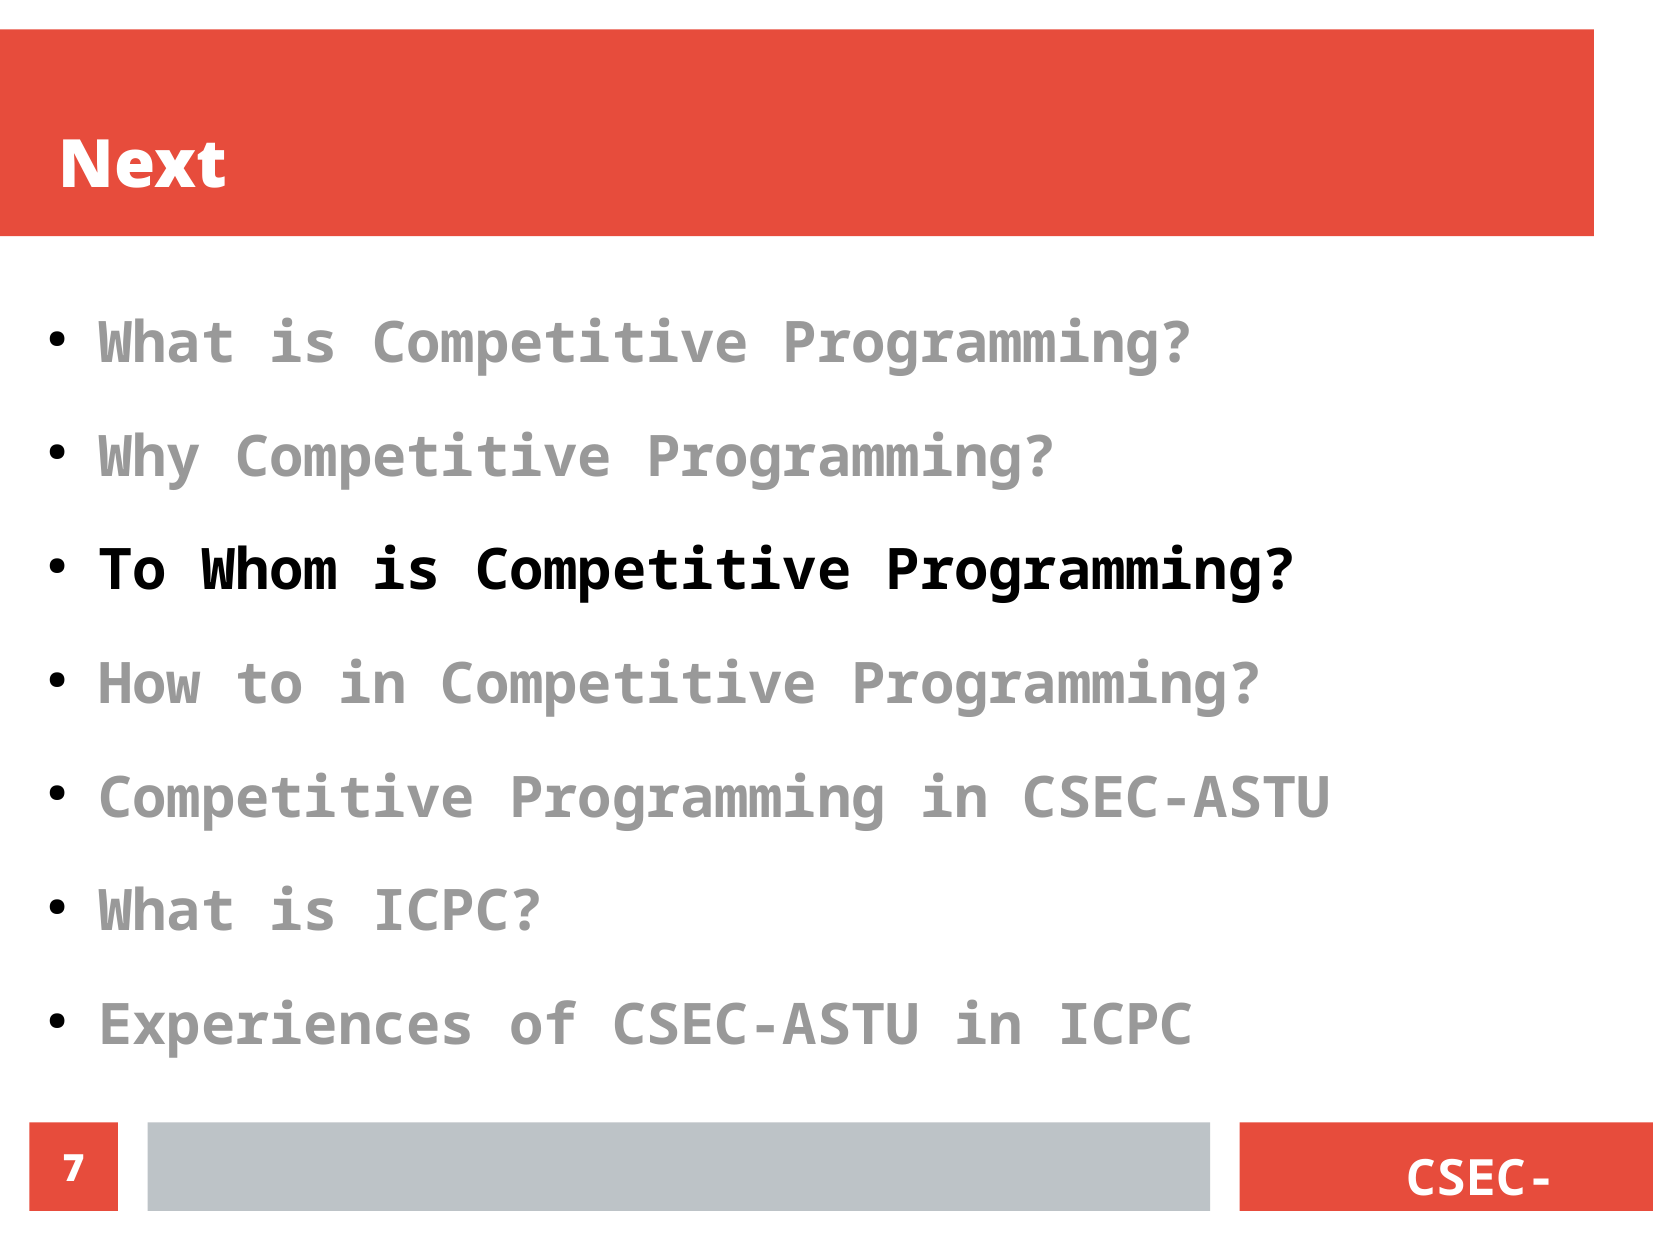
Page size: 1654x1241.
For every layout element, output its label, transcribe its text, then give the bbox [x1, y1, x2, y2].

title Next [58, 58, 1594, 207]
text_box CSEC-ASTU [1391, 1134, 1653, 1241]
list What is Competitive Programming? Why Competitive Programming? To Whom is Competitive Programming? How to in Competitive Programming? Competitive Programming in CSEC-ASTU What is ICPC? Experiences of CSEC-ASTU in ICPC [47, 301, 1553, 1070]
